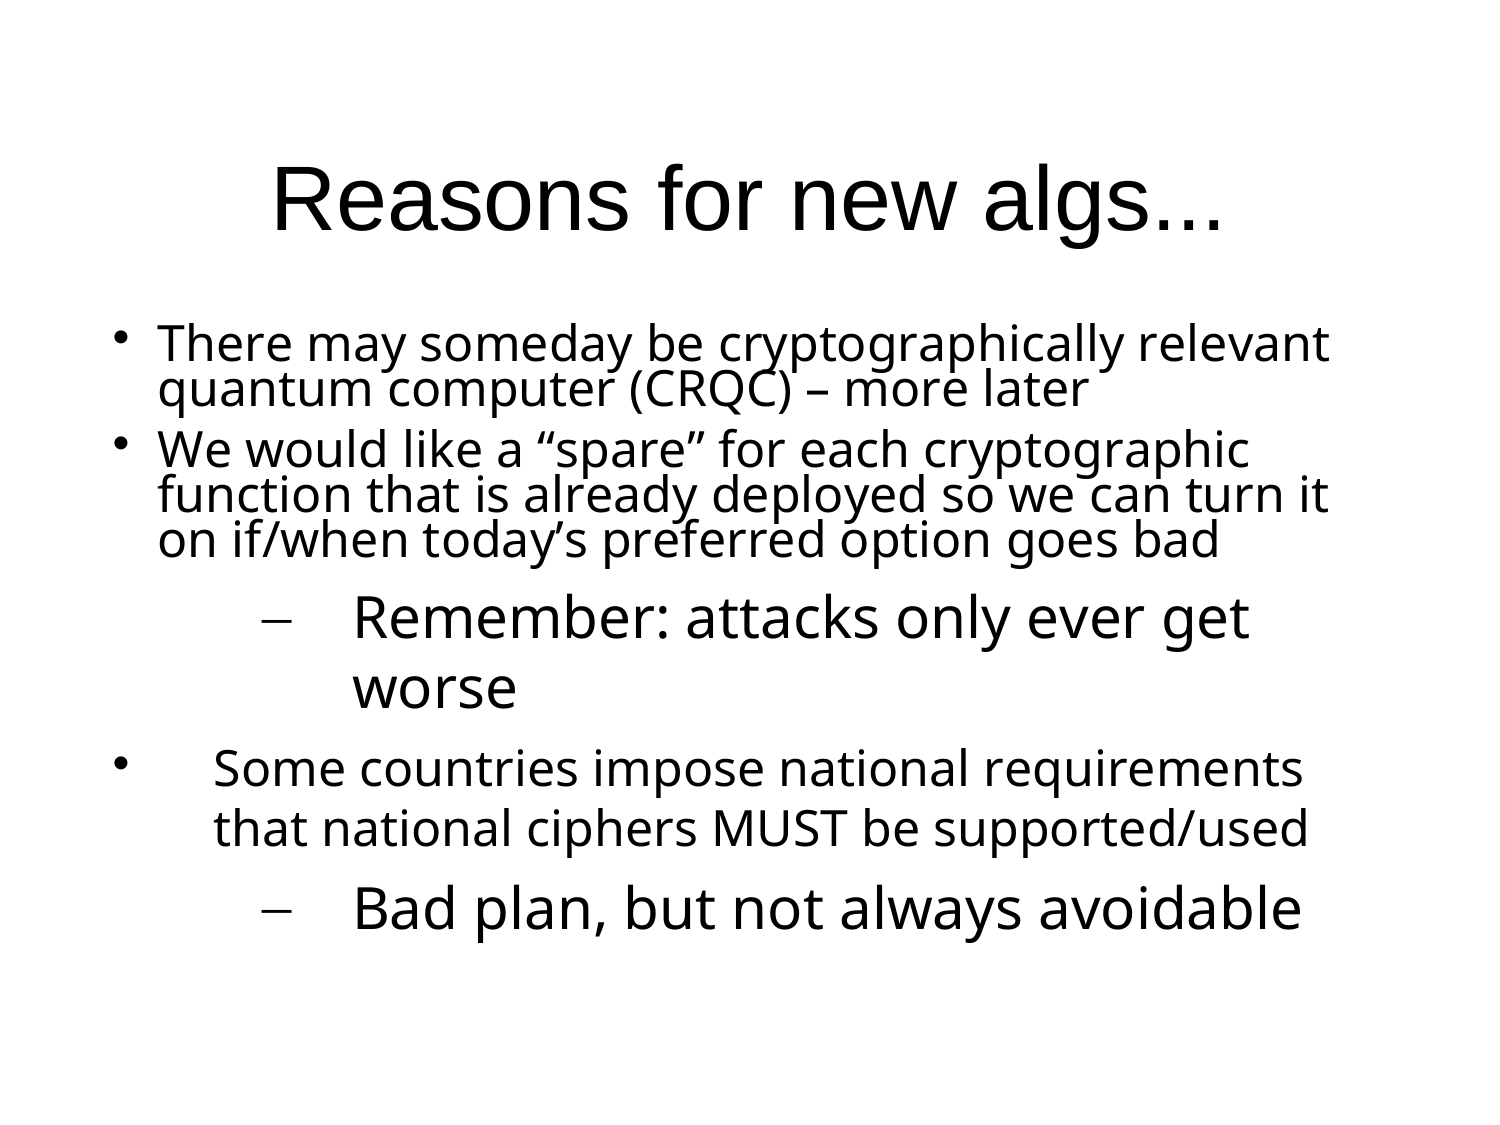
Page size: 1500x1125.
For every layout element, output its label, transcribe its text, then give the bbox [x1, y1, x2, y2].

list There may someday be cryptographically relevant quantum computer (CRQC) – more later We would like a “spare” for each cryptographic function that is already deployed so we can turn it on if/when today’s preferred option goes bad Remember: attacks only ever get worse Some countries impose national requirements that national ciphers MUST be supported/used Bad plan, but not always avoidable [112, 324, 1387, 985]
title Reasons for new algs... [112, 107, 1387, 280]
